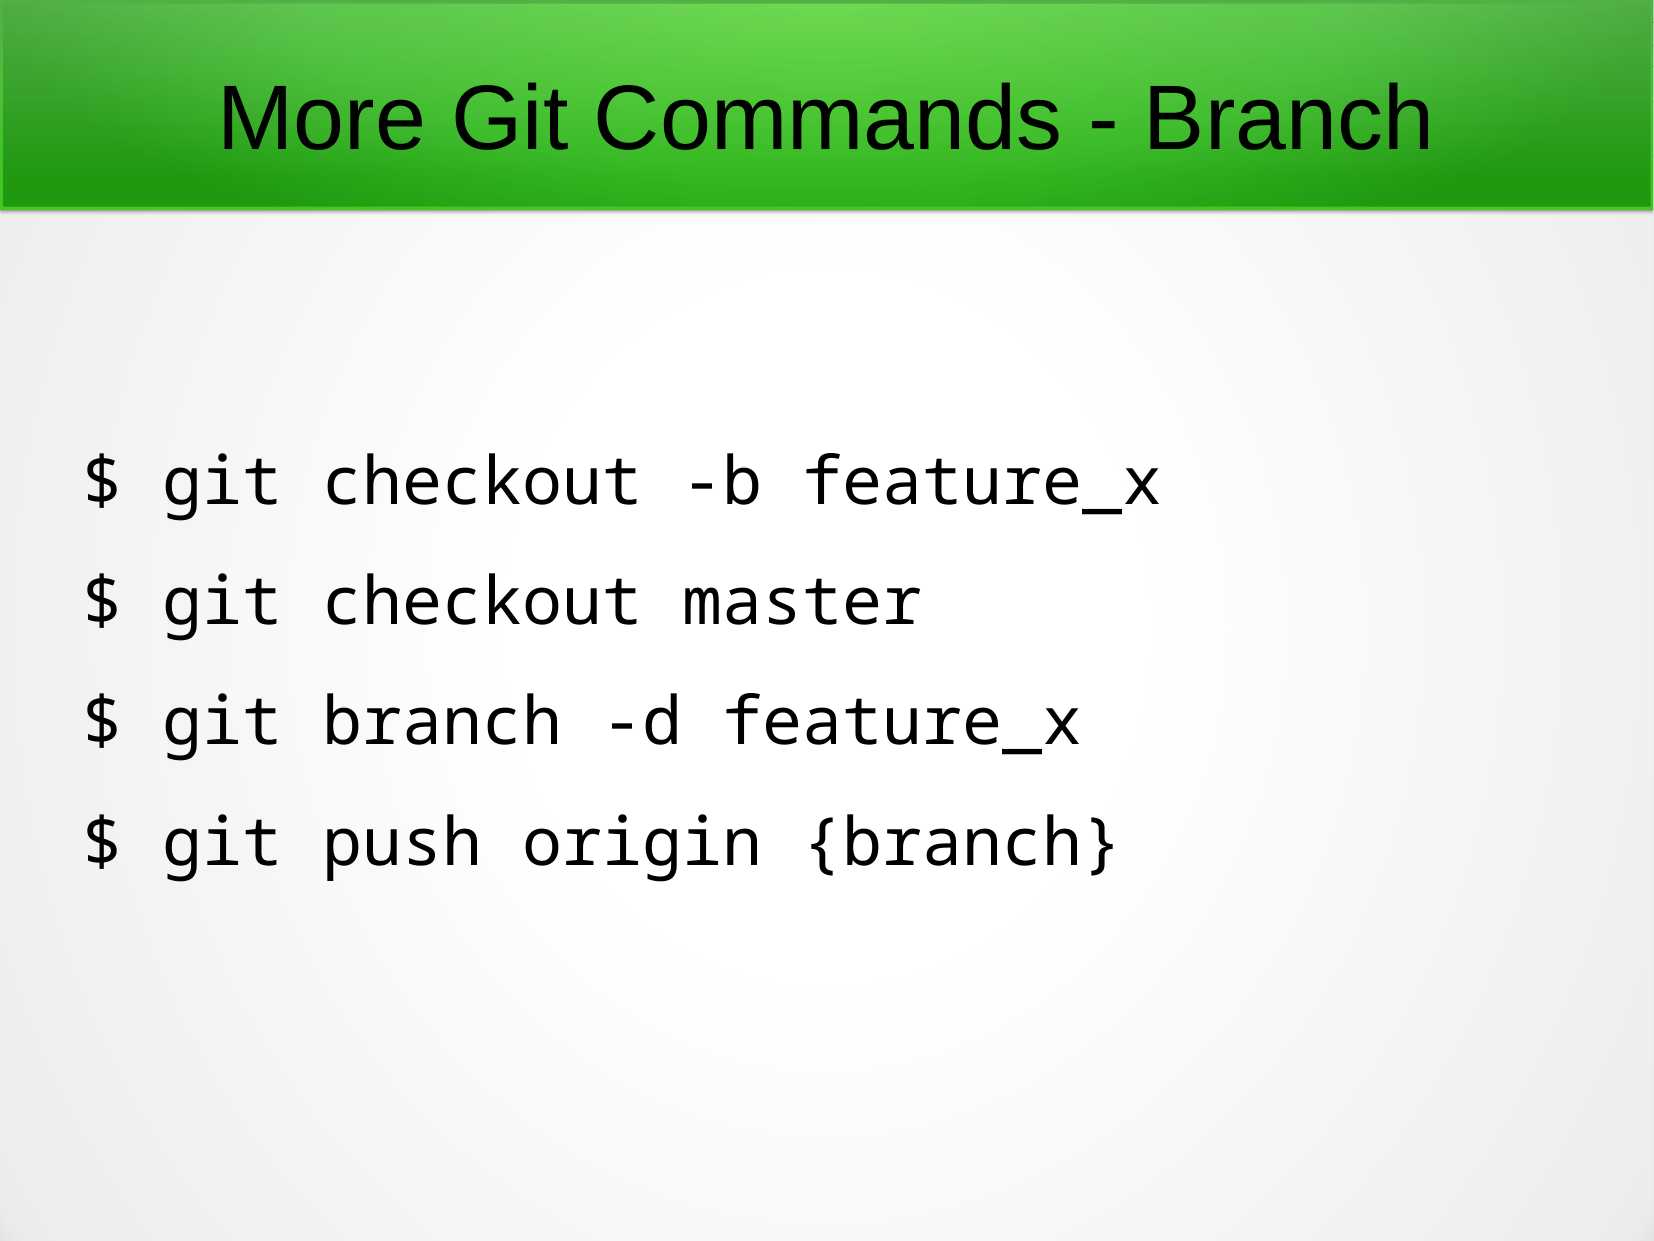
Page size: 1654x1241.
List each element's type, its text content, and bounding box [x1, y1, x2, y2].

title More Git Commands - Branch [82, 47, 1571, 189]
subtitle $ git checkout -b feature_x $ git checkout master $ git branch -d feature_x $ git push origin {branch} [82, 299, 1571, 1019]
